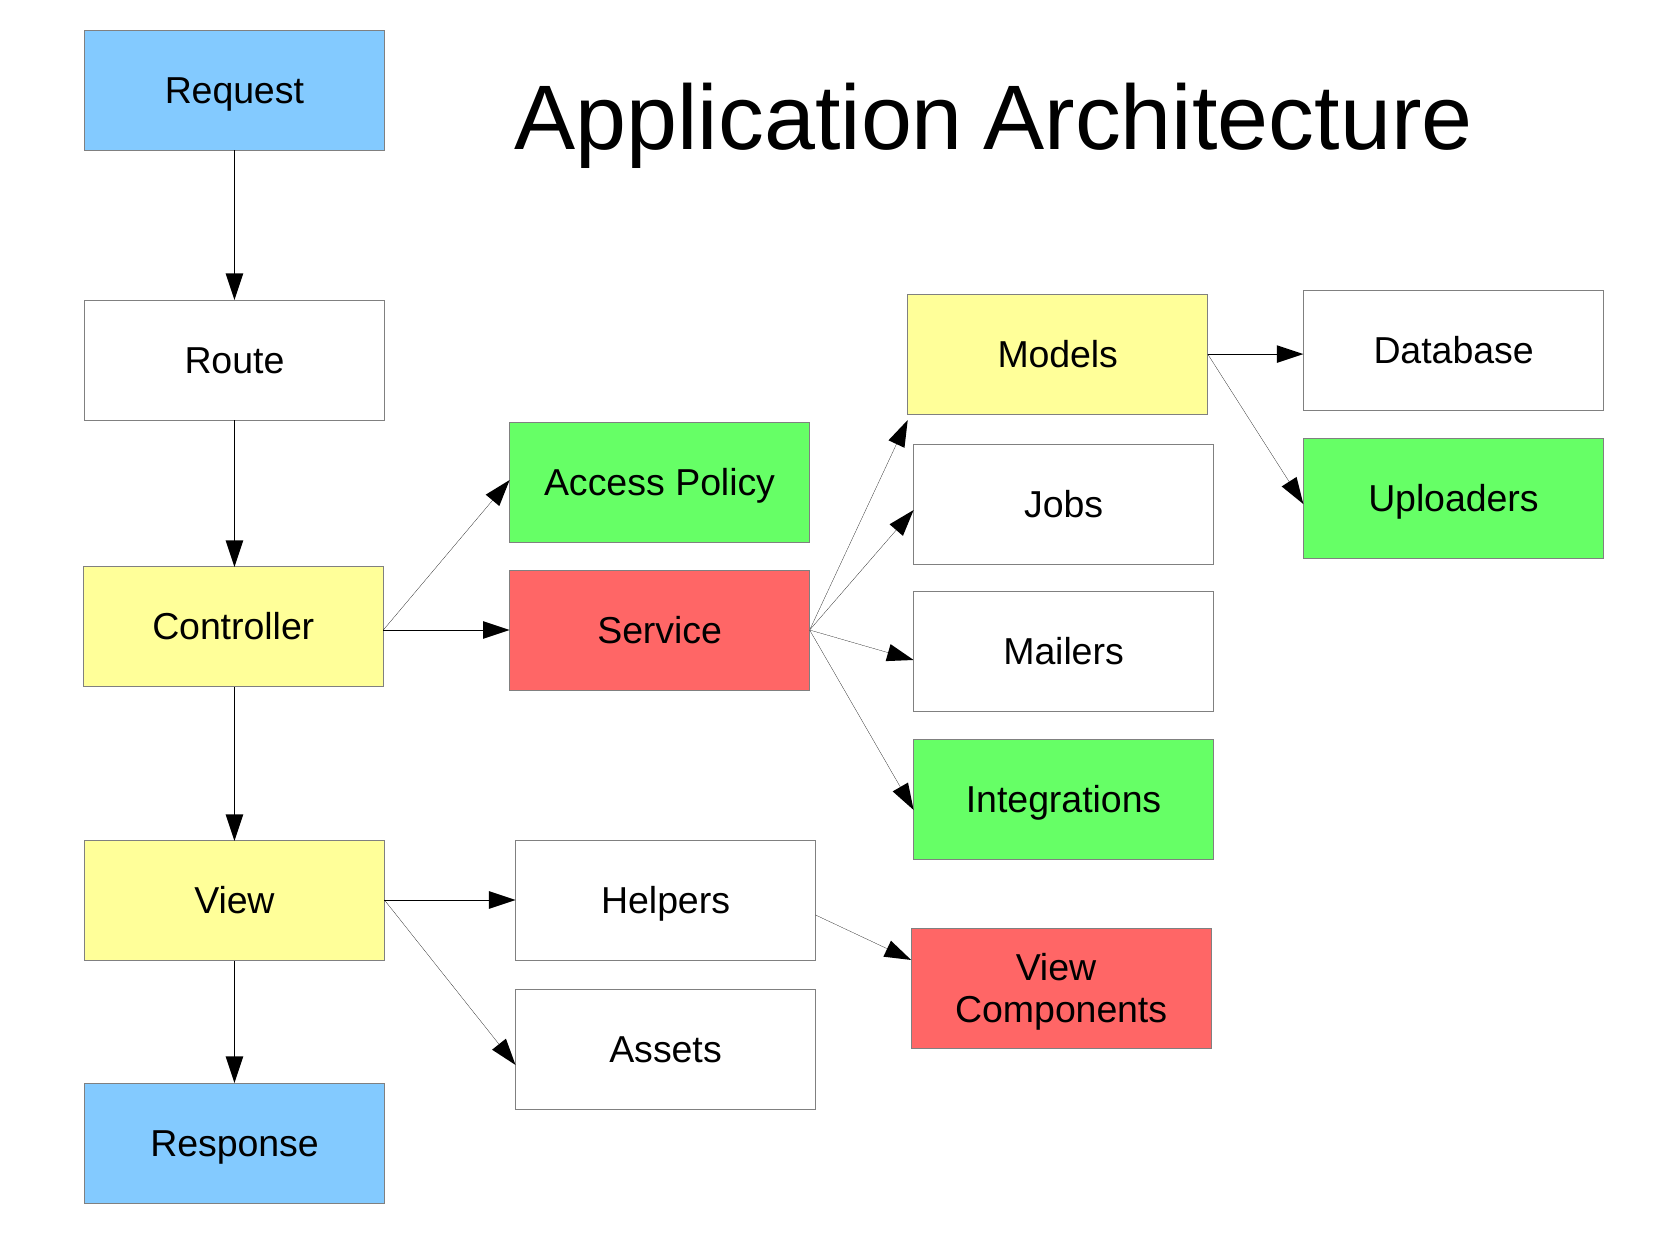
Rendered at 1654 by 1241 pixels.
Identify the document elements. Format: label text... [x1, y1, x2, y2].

title Application Architecture [0, 14, 1484, 222]
text_box Integrations [913, 739, 1214, 860]
text_box Mailers [913, 591, 1214, 712]
text_box Uploaders [1303, 438, 1604, 559]
text_box Response [84, 1083, 385, 1204]
text_box Helpers [515, 840, 816, 961]
text_box View Components [911, 928, 1212, 1049]
text_box Access Policy [509, 422, 810, 543]
text_box Service [509, 570, 810, 691]
text_box Assets [515, 989, 816, 1110]
text_box Database [1303, 290, 1604, 411]
text_box Controller [83, 566, 384, 687]
text_box View [84, 840, 385, 961]
text_box Models [907, 294, 1208, 415]
text_box Route [84, 300, 385, 421]
text_box Jobs [913, 444, 1214, 565]
